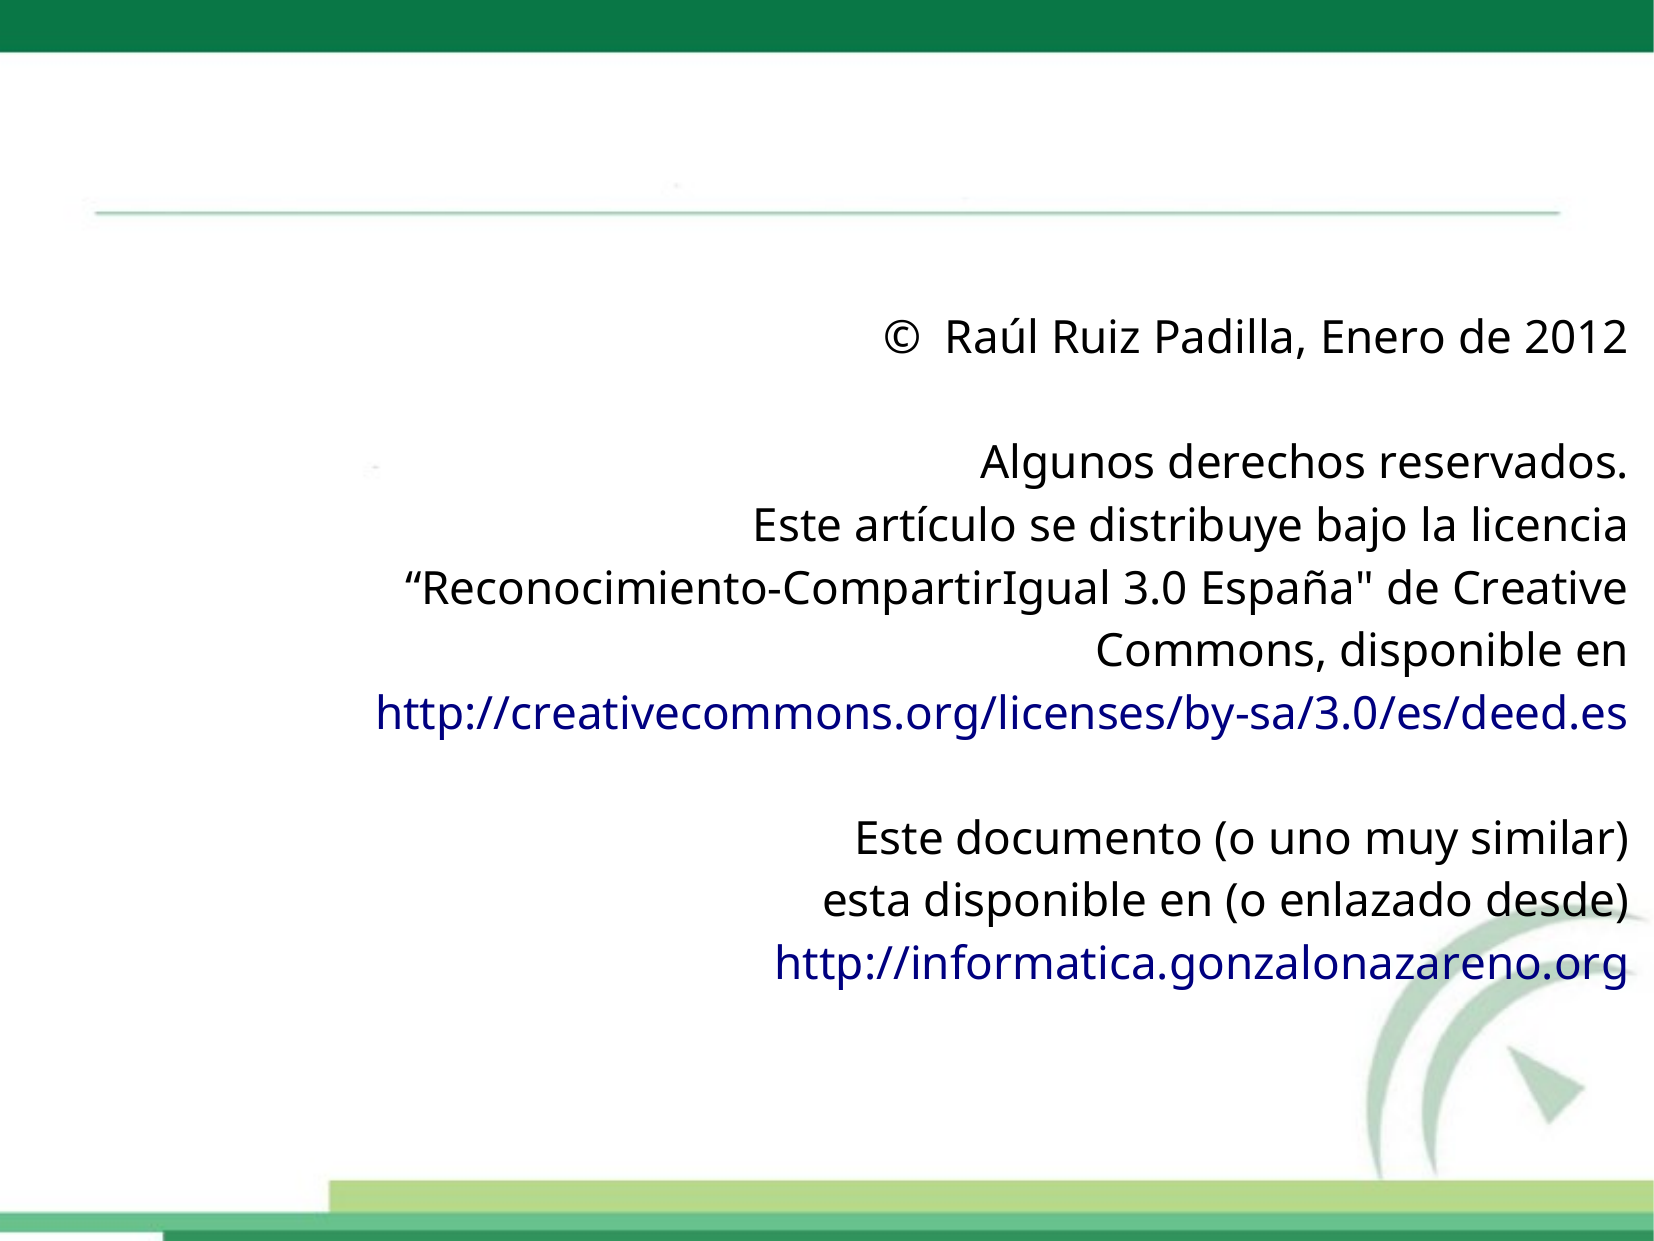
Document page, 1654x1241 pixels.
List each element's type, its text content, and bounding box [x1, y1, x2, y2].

picture [0, 0, 1654, 1241]
title [88, 58, 1577, 266]
text_box © Raúl Ruiz Padilla, Enero de 2012 Algunos derechos reservados. Este artículo se distribuye bajo la licencia “Reconocimiento-CompartirIgual 3.0 España" de Creative Commons, disponible en http://creativecommons.org/licenses/by-sa/3.0/es/deed.es Este documento (o uno muy similar) esta disponible en (o enlazado desde) http://informatica.gonzalonazareno.org [227, 235, 1645, 1156]
